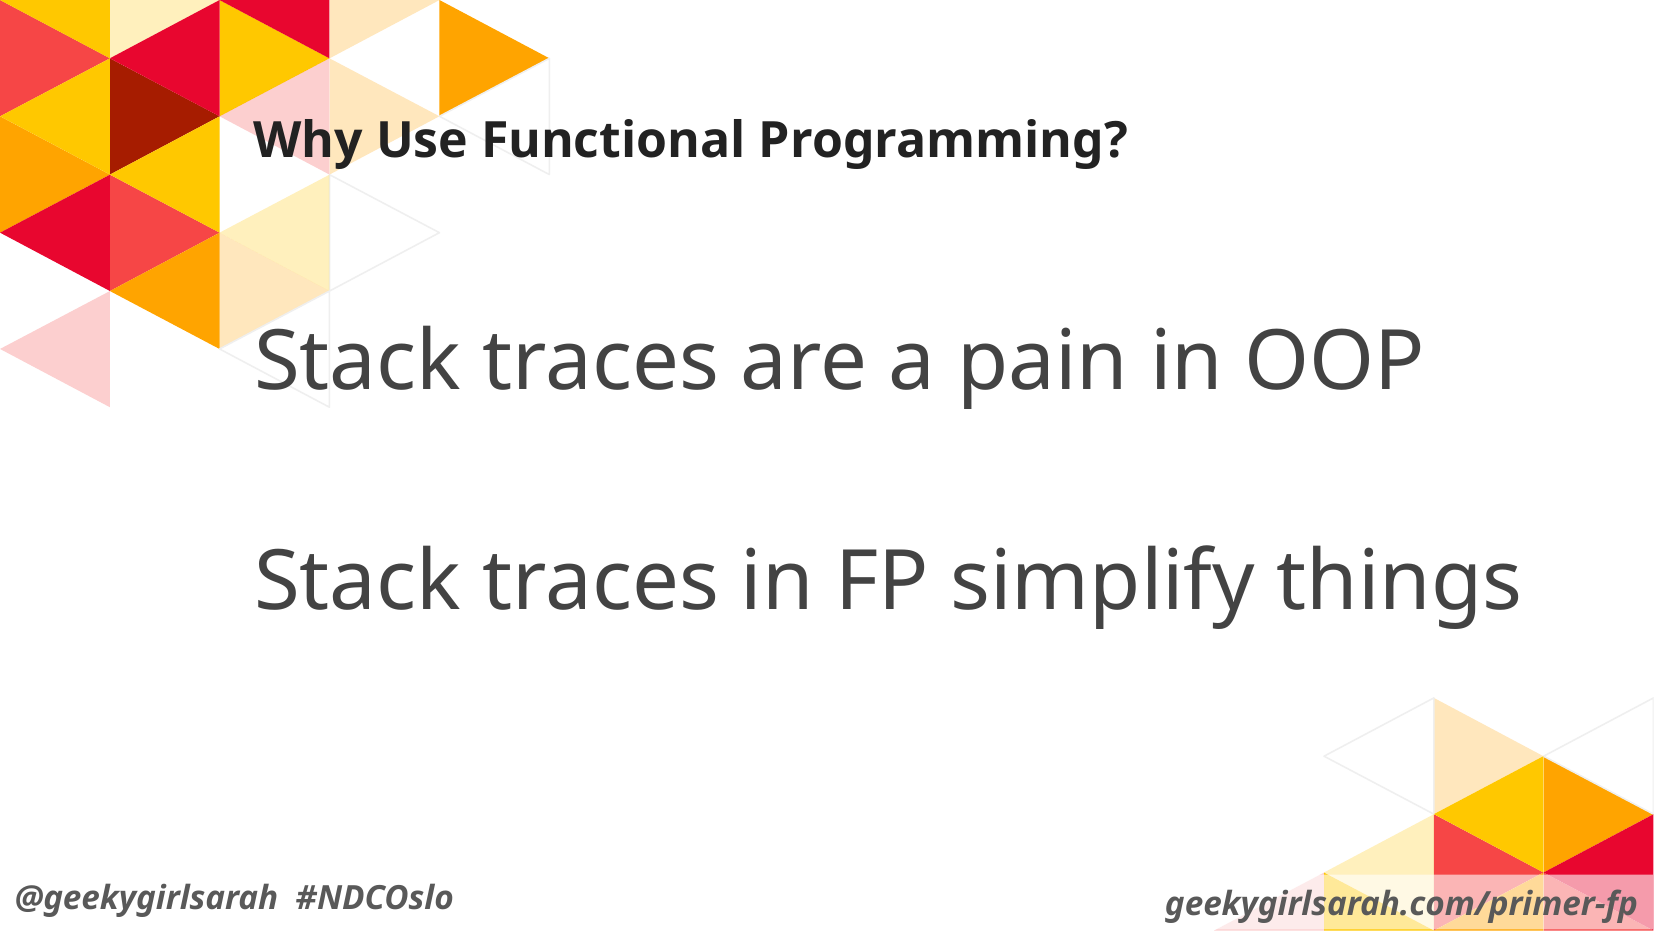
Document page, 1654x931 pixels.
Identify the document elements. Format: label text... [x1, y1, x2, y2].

title Why Use Functional Programming? [238, 61, 1406, 183]
list Stack traces are a pain in OOP Stack traces in FP simplify things [238, 291, 1565, 817]
